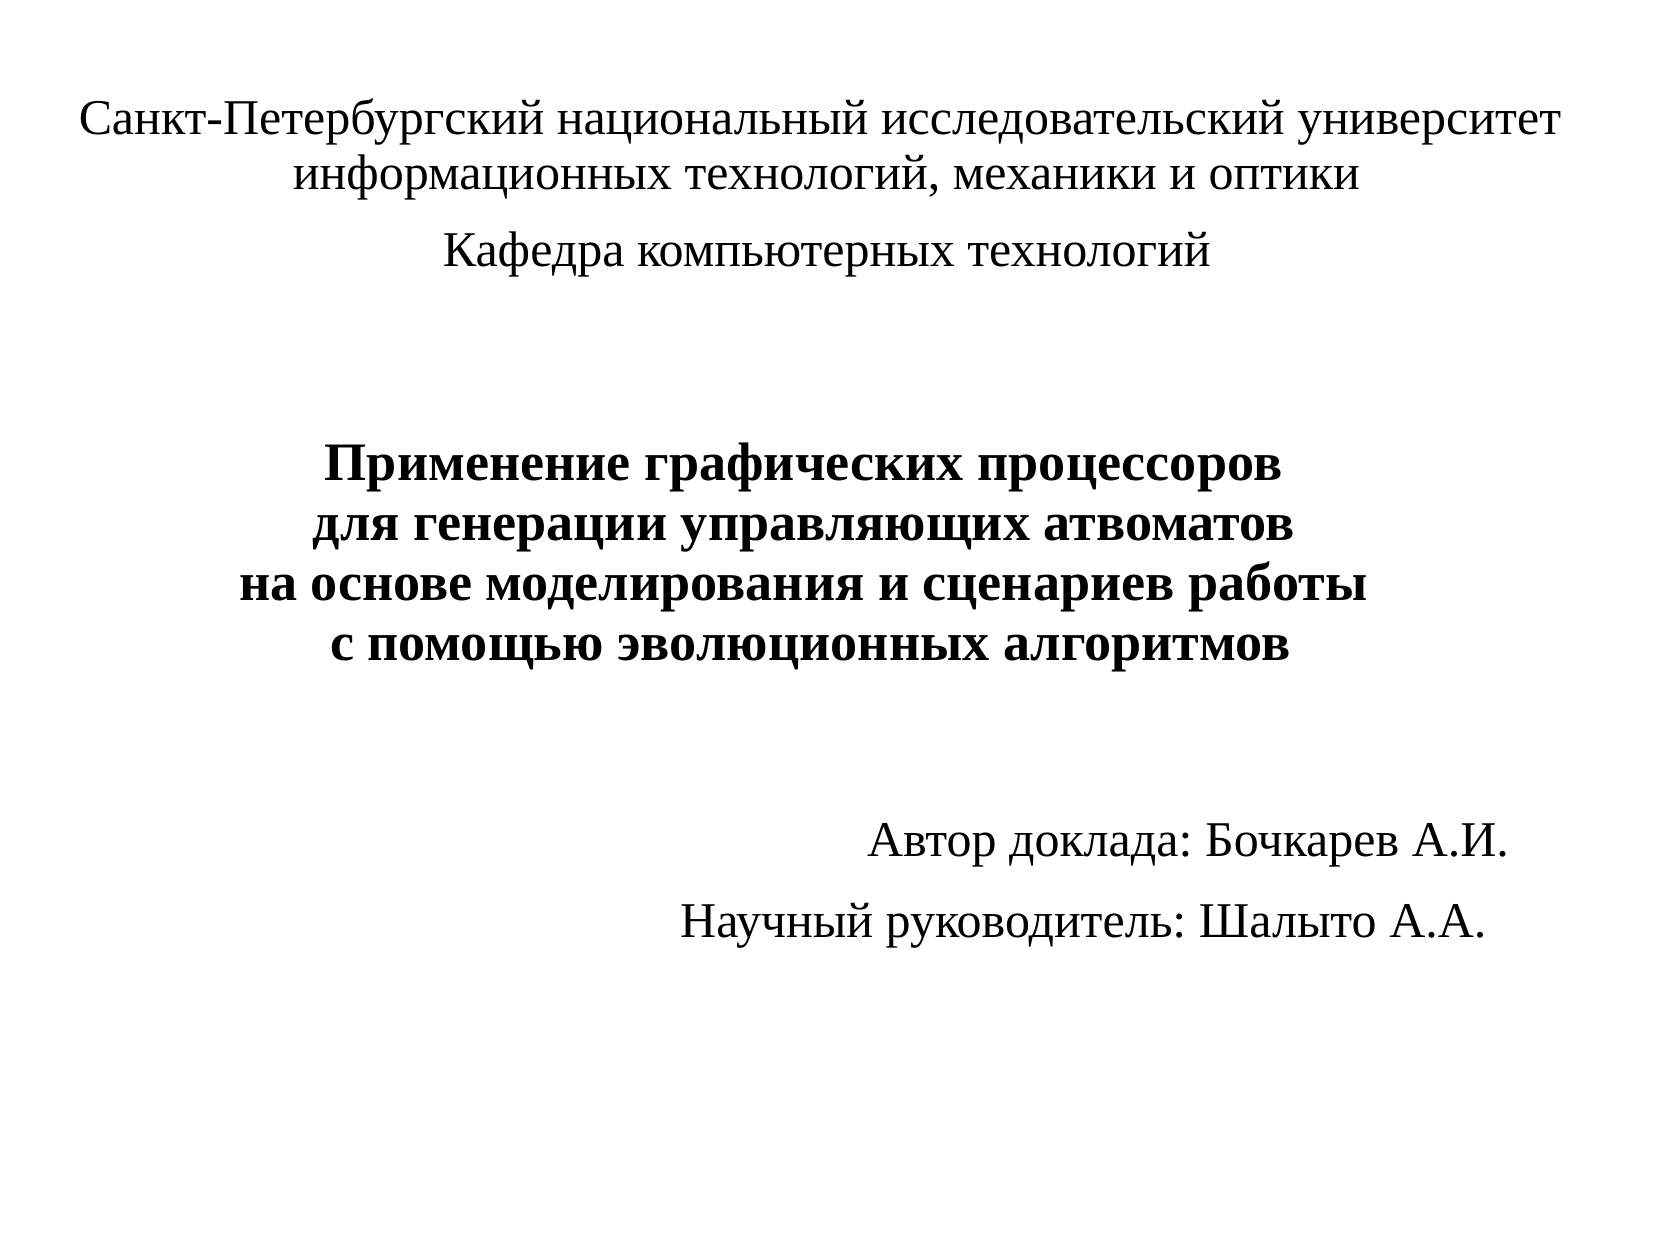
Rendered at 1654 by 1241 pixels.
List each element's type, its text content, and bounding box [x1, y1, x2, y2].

text_box Кафедра компьютерных технологий [428, 214, 1226, 286]
text_box Применение графических процессоров для генерации управляющих атвоматов на основе моделирования и сценариев работы с помощью эволюционных алгоритмов [224, 425, 1399, 686]
text_box Научный руководитель: Шалыто А.А. [665, 885, 1503, 957]
text_box Санкт-Петербургский национальный исследовательский университет информационных технологий, механики и оптики [64, 82, 1590, 211]
text_box Автор доклада: Бочкарев А.И. [852, 804, 1524, 876]
